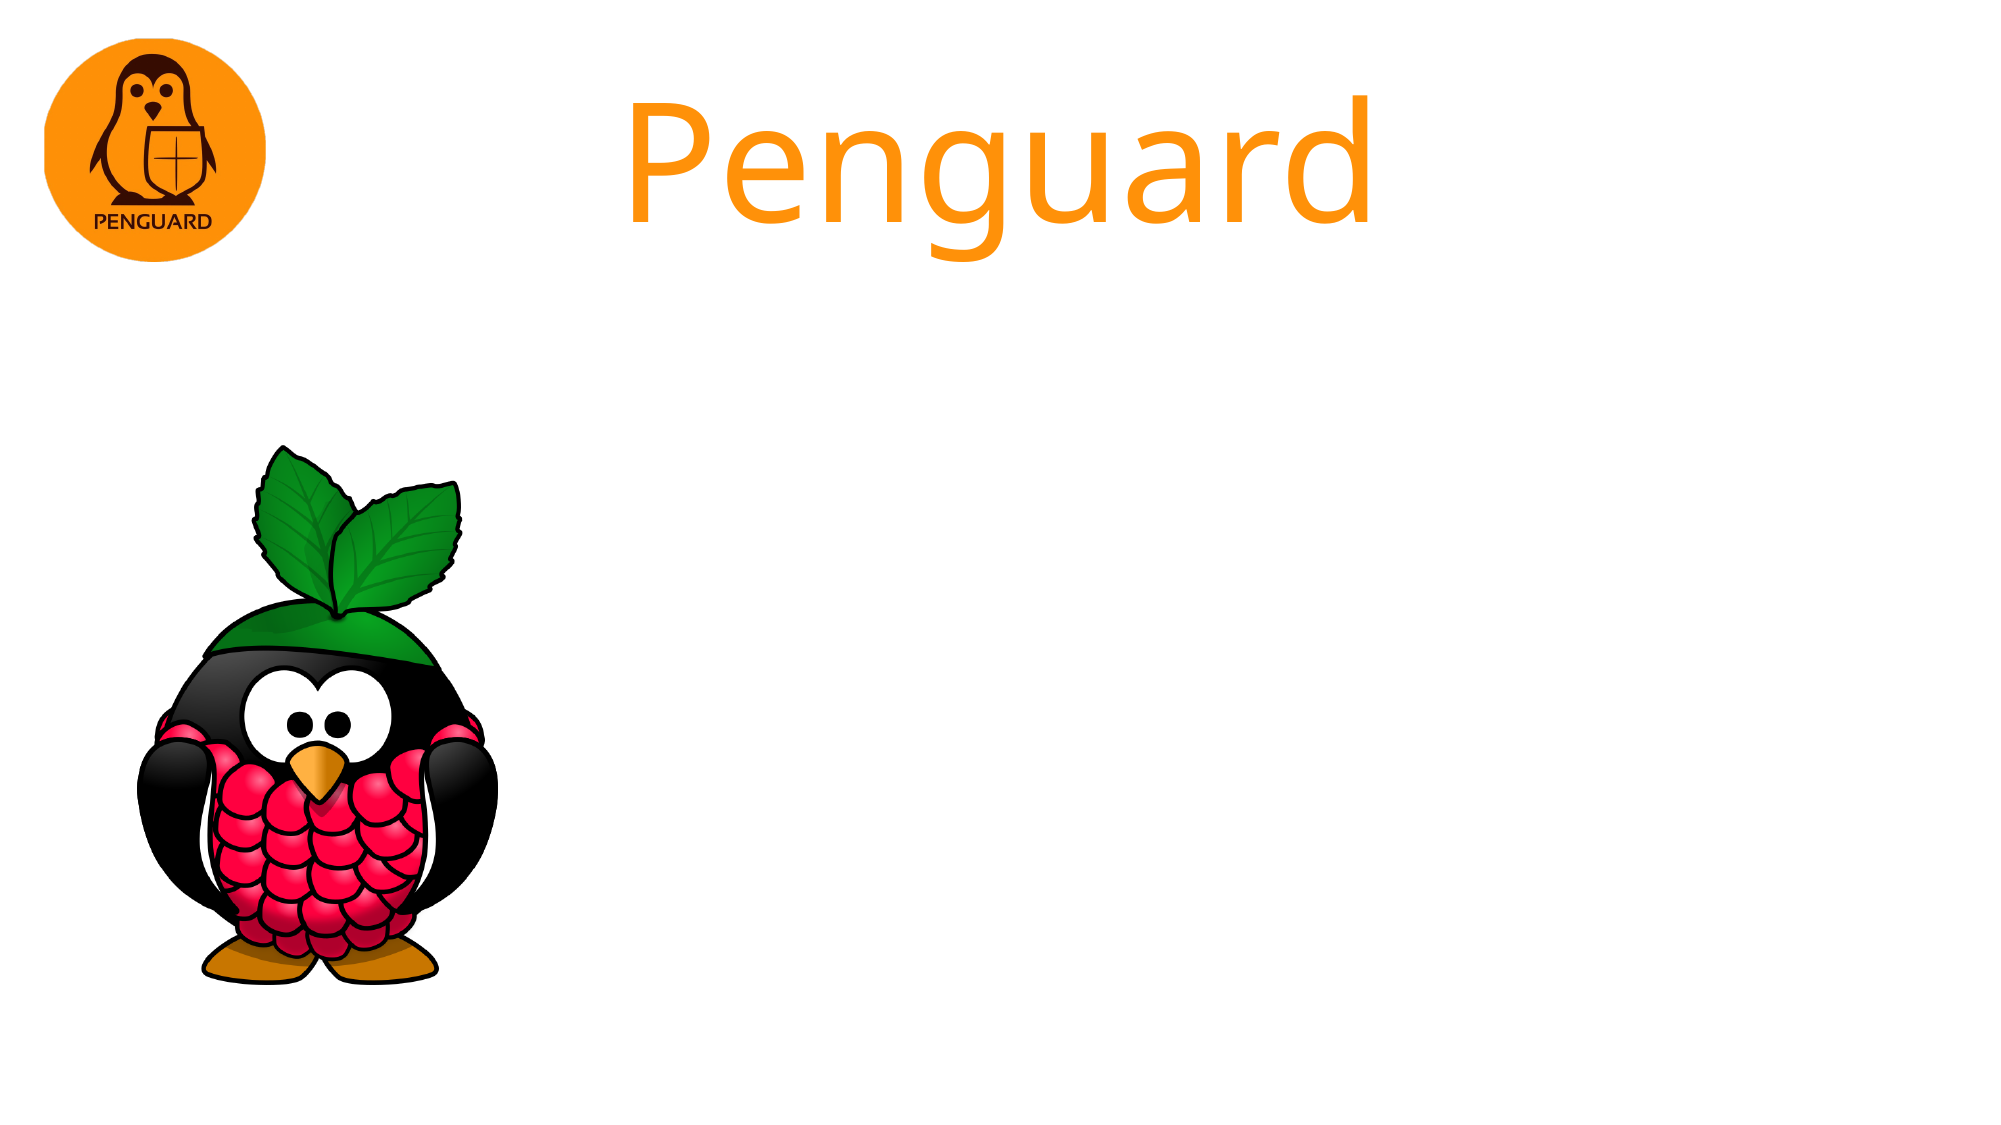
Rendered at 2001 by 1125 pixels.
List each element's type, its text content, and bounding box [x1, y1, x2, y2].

picture [42, 37, 266, 262]
title Penguard [137, 59, 1863, 278]
picture [137, 445, 498, 985]
